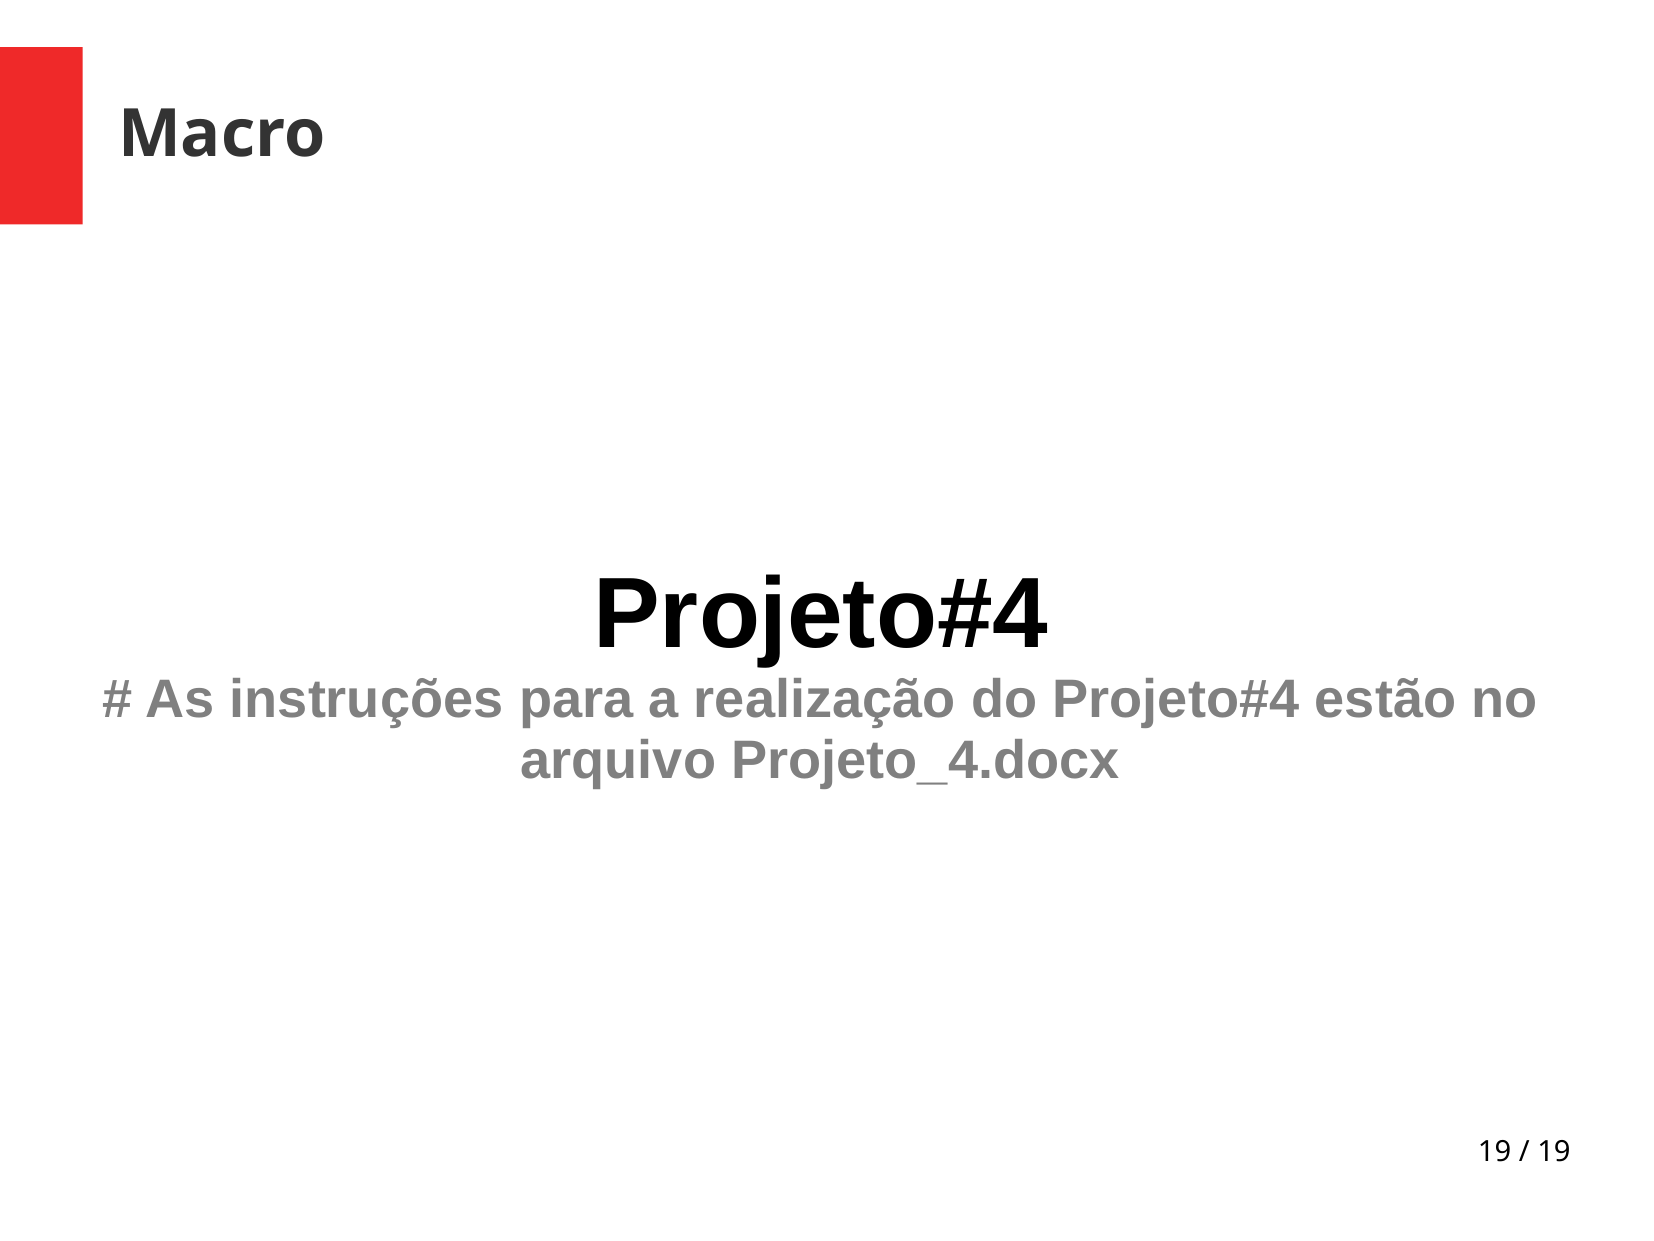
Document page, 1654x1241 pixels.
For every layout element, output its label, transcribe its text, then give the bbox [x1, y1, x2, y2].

title Macro [118, 49, 1571, 213]
text_box Projeto#4 # As instruções para a realização do Projeto#4 estão no arquivo Projeto_4.docx [35, 236, 1607, 1111]
